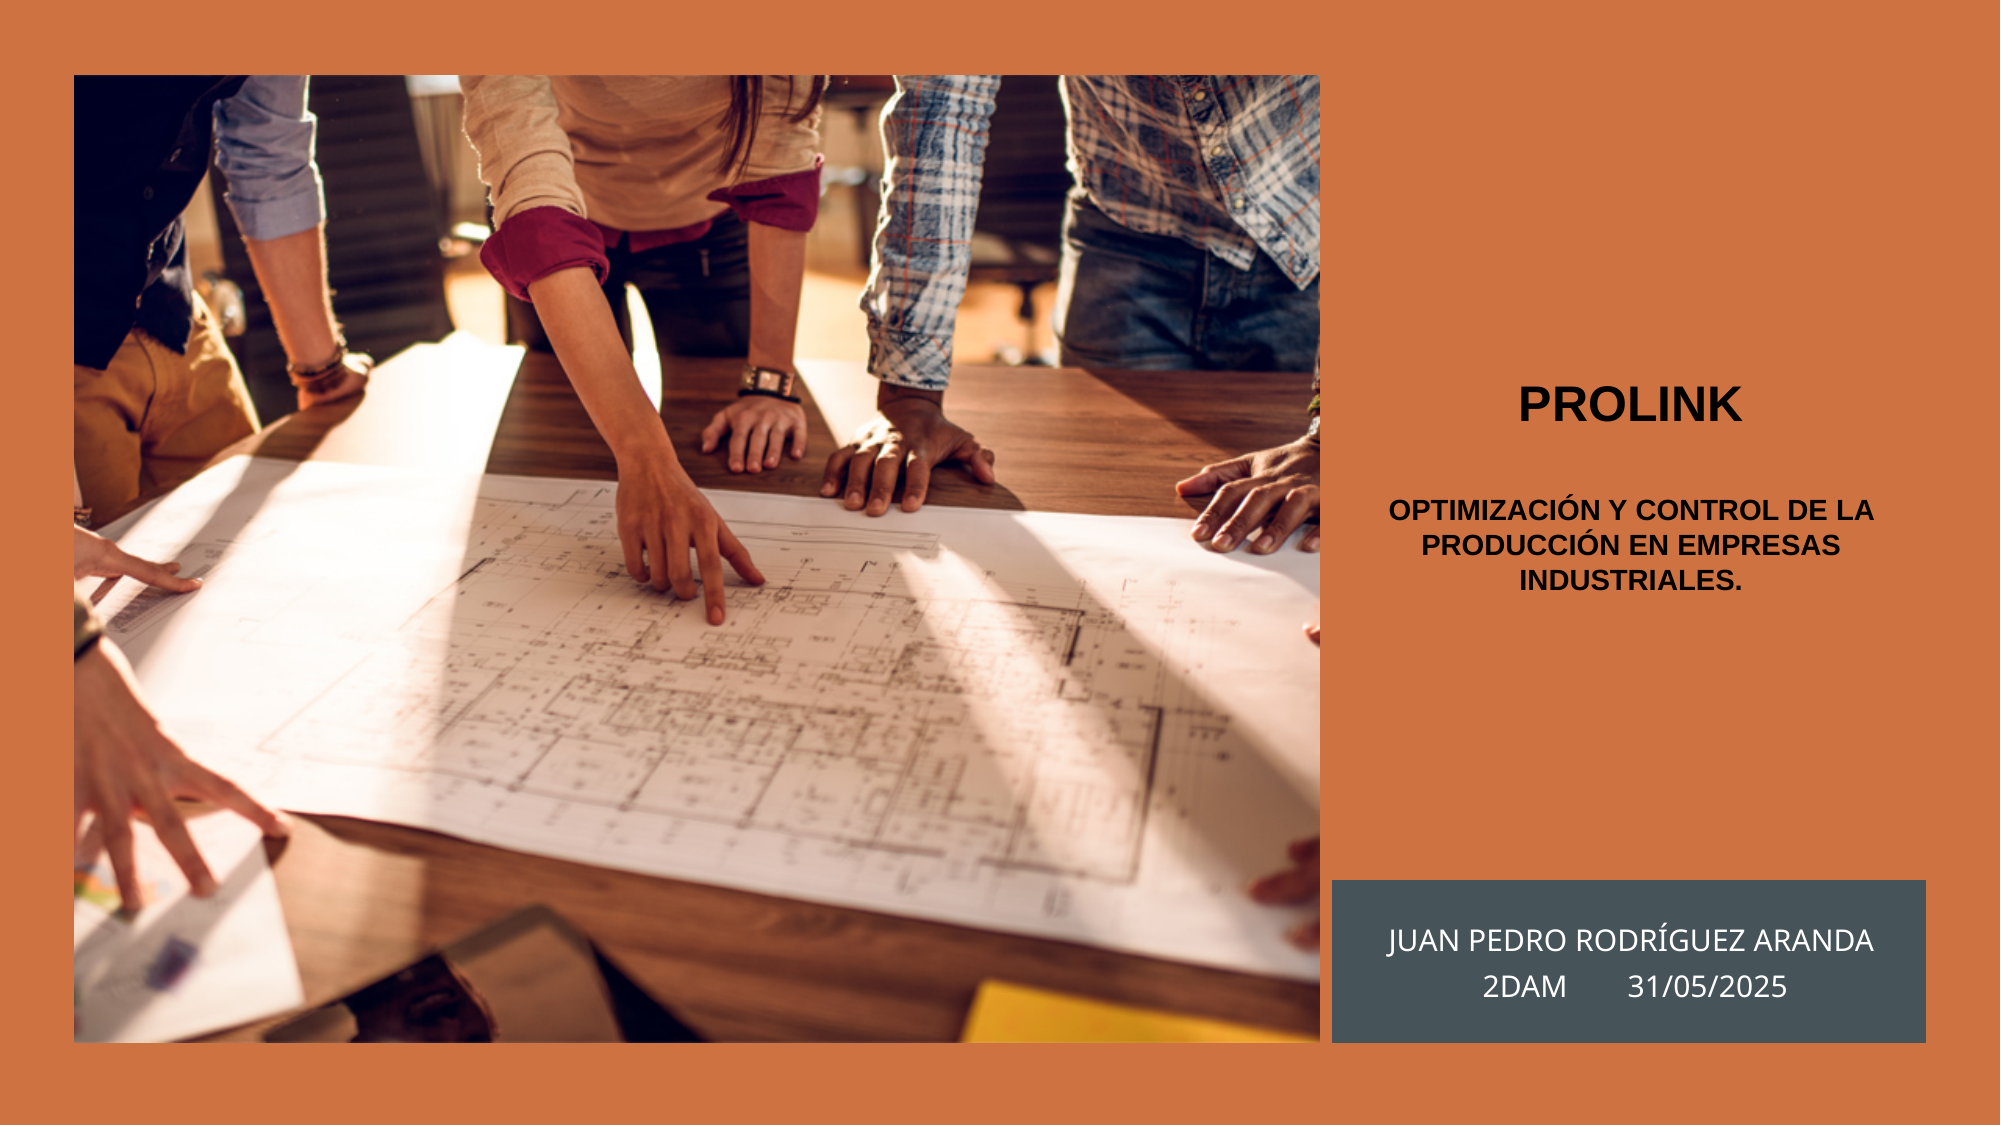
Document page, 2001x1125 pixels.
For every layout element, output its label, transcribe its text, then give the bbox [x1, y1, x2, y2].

picture [74, 75, 1320, 1043]
text_box [0, 0, 2000, 1125]
title ProLink Optimización y Control de la Producción en Empresas Industriales. [1373, 139, 1899, 829]
subtitle Juan pedro rodríguez Aranda 2dam 31/05/2025 [1373, 909, 1899, 1017]
